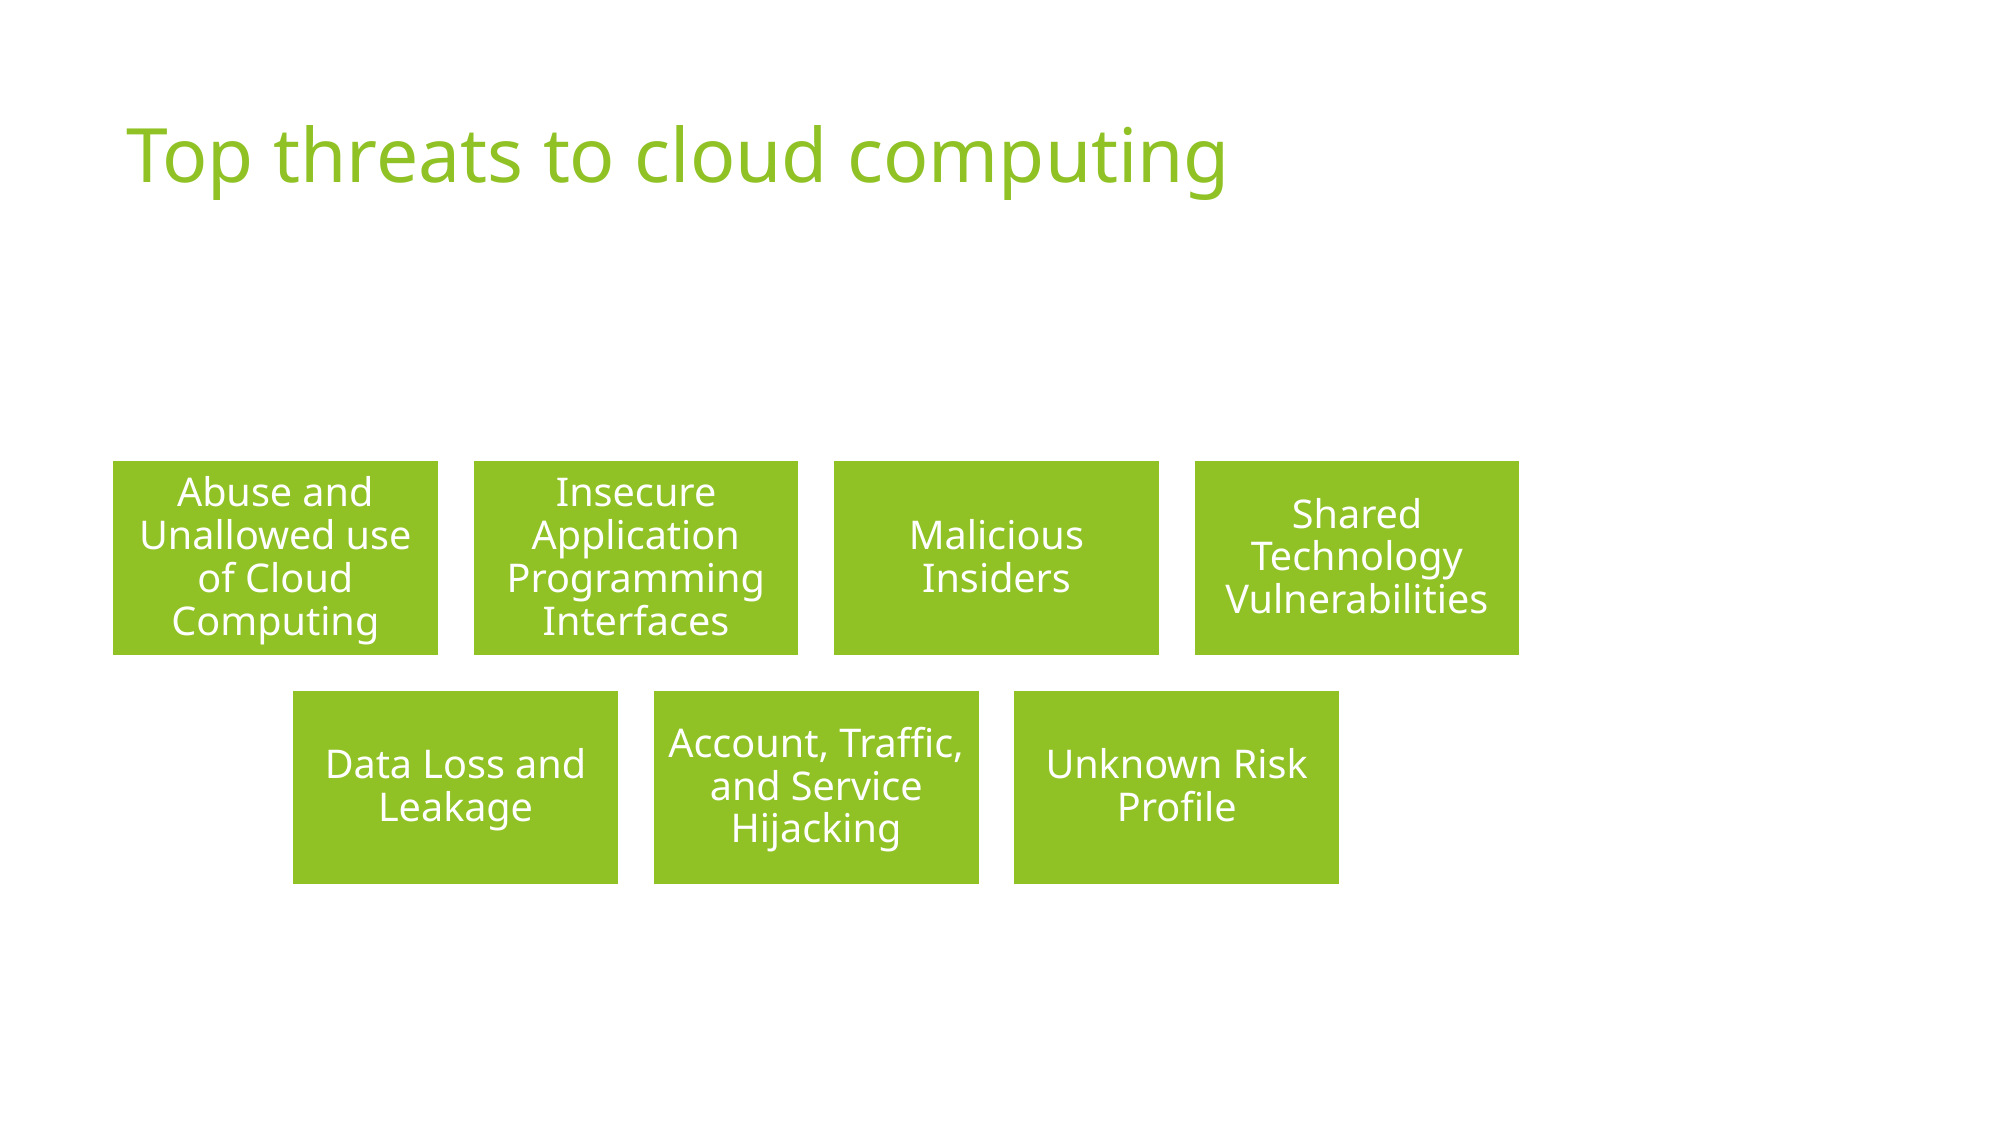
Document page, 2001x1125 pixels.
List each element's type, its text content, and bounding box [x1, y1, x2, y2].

text_box Shared Technology Vulnerabilities [1193, 459, 1521, 657]
text_box Data Loss and Leakage [291, 689, 620, 886]
text_box Insecure Application Programming Interfaces [472, 459, 800, 657]
text_box Account, Traffic, and Service Hijacking [652, 689, 981, 886]
text_box Malicious Insiders [832, 459, 1161, 657]
text_box Unknown Risk Profile [1012, 689, 1341, 886]
text_box Abuse and Unallowed use of Cloud Computing [111, 459, 440, 657]
title Top threats to cloud computing [111, 99, 1522, 317]
